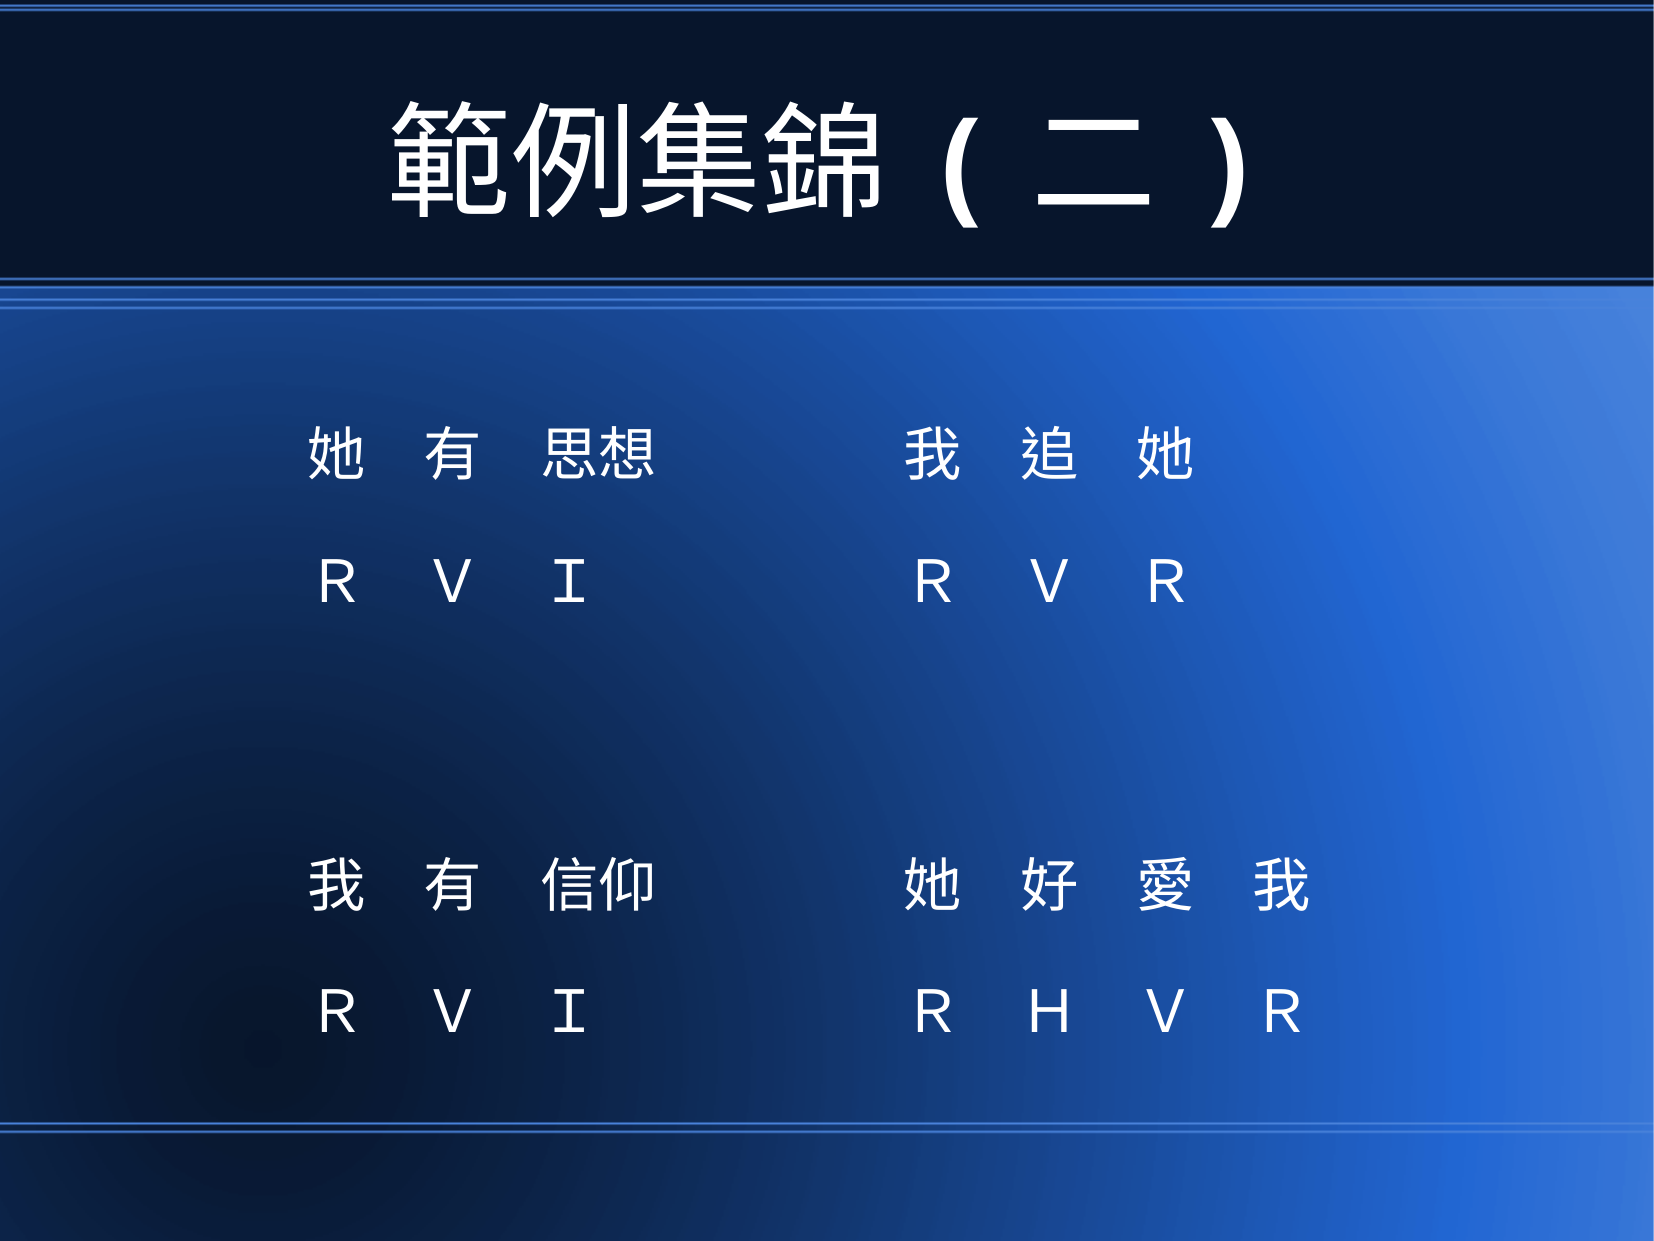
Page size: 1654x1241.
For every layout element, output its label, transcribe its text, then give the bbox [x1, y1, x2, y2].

list 我 追 她 Ｒ Ｖ Ｒ 她 好 愛 我 Ｒ Ｈ Ｖ Ｒ [903, 366, 1447, 1241]
list 她 有 思想 Ｒ Ｖ Ｉ 我 有 信仰 Ｒ Ｖ Ｉ [307, 366, 851, 1241]
picture [0, 0, 1654, 1241]
title 範例集錦(二) [82, 49, 1571, 257]
